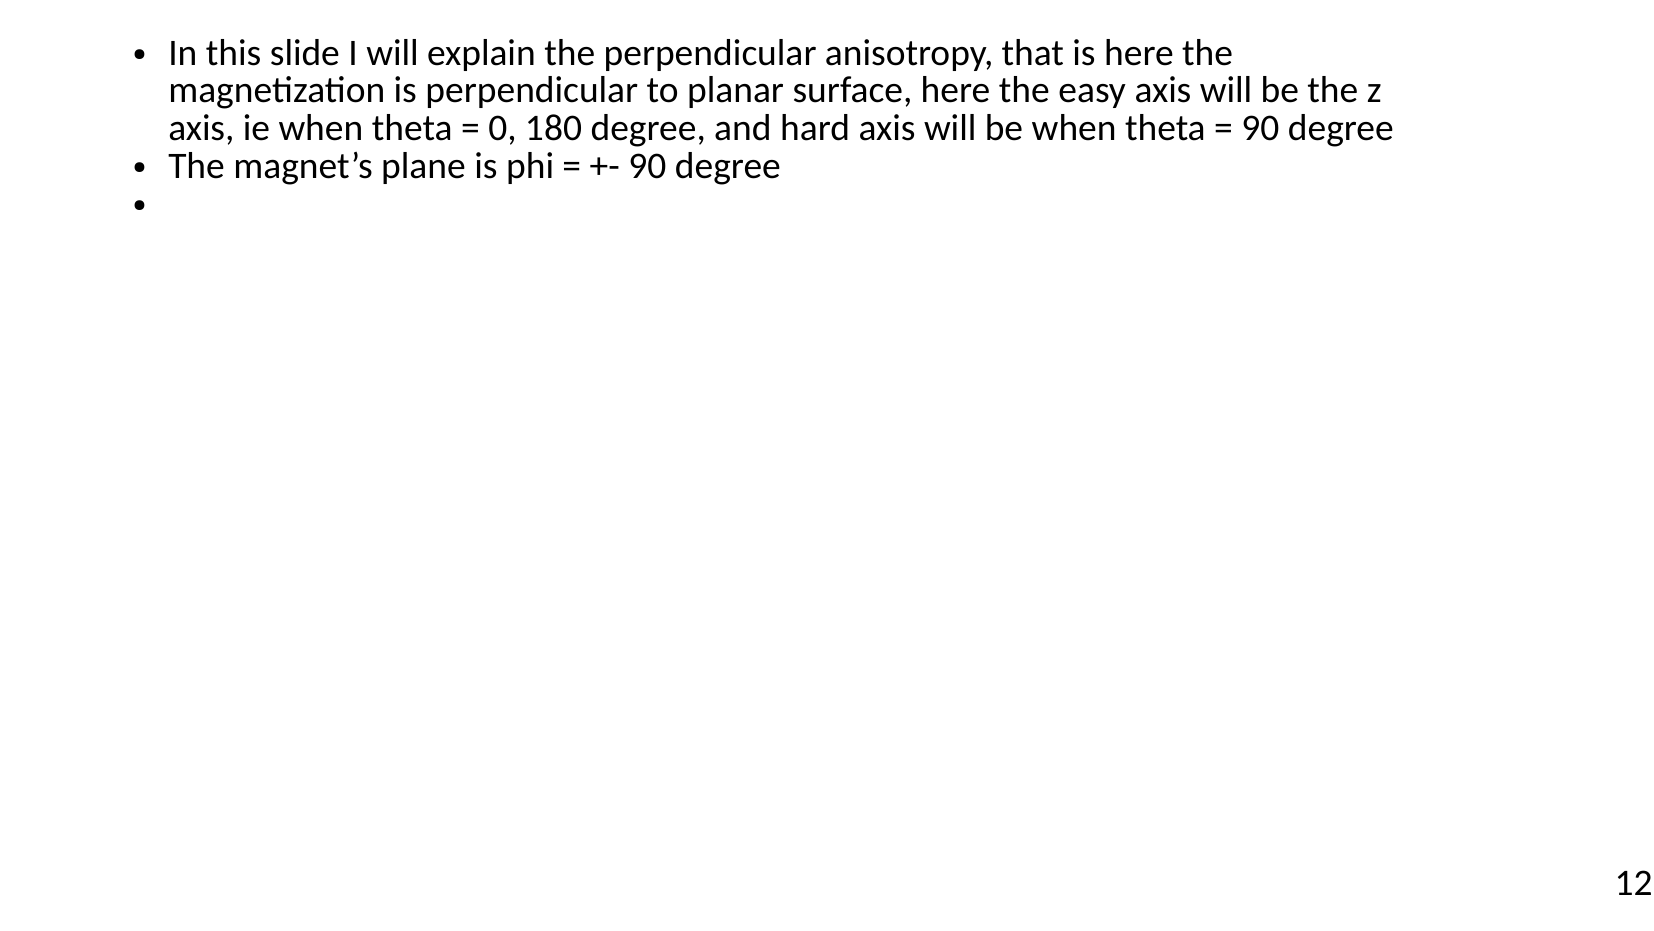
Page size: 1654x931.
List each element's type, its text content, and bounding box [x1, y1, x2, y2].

text_box <number> [1492, 860, 1654, 931]
text_box In this slide I will explain the perpendicular anisotropy, that is here the magnetization is perpendicular to planar surface, here the easy axis will be the z axis, ie when theta = 0, 180 degree, and hard axis will be when theta = 90 degree The magnet’s plane is phi = +- 90 degree [118, 29, 1447, 234]
